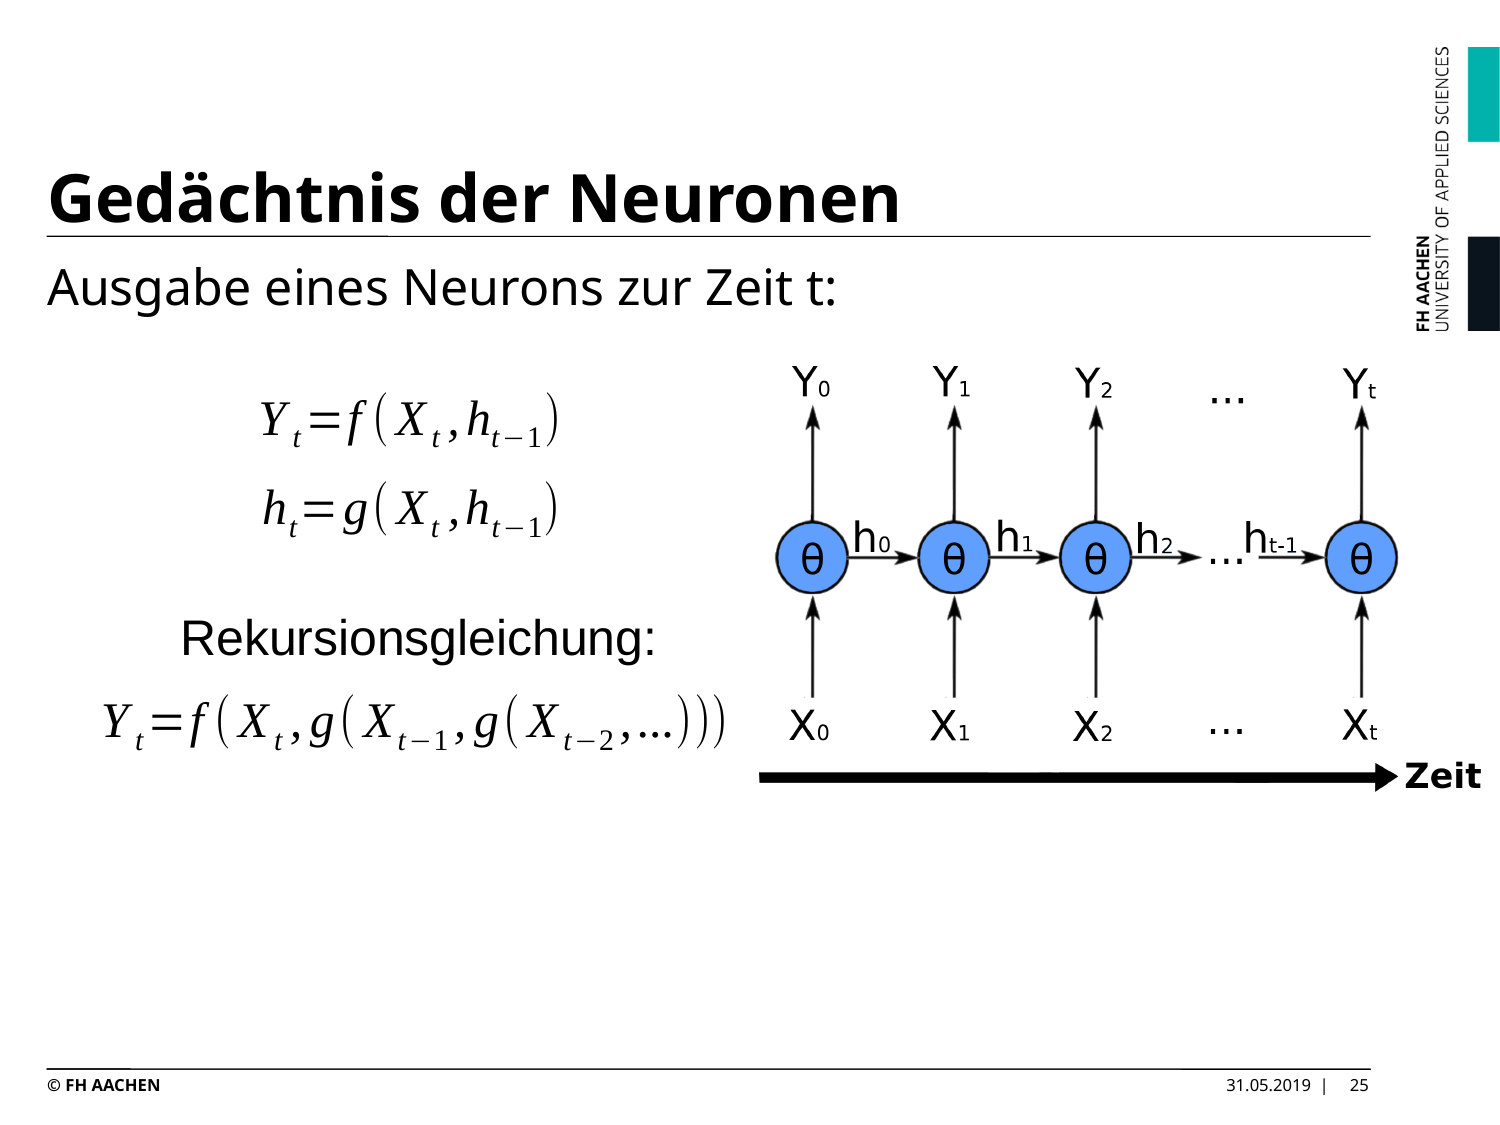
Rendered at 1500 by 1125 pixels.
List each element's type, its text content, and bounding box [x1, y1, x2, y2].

chart [255, 479, 567, 544]
text_box Rekursionsgleichung: [165, 598, 673, 674]
chart [94, 692, 734, 756]
picture [759, 366, 1481, 792]
picture [1404, 47, 1500, 331]
chart [251, 389, 567, 454]
title Gedächtnis der Neuronen [47, 153, 1371, 237]
list Ausgabe eines Neurons zur Zeit t: [47, 255, 1371, 1047]
